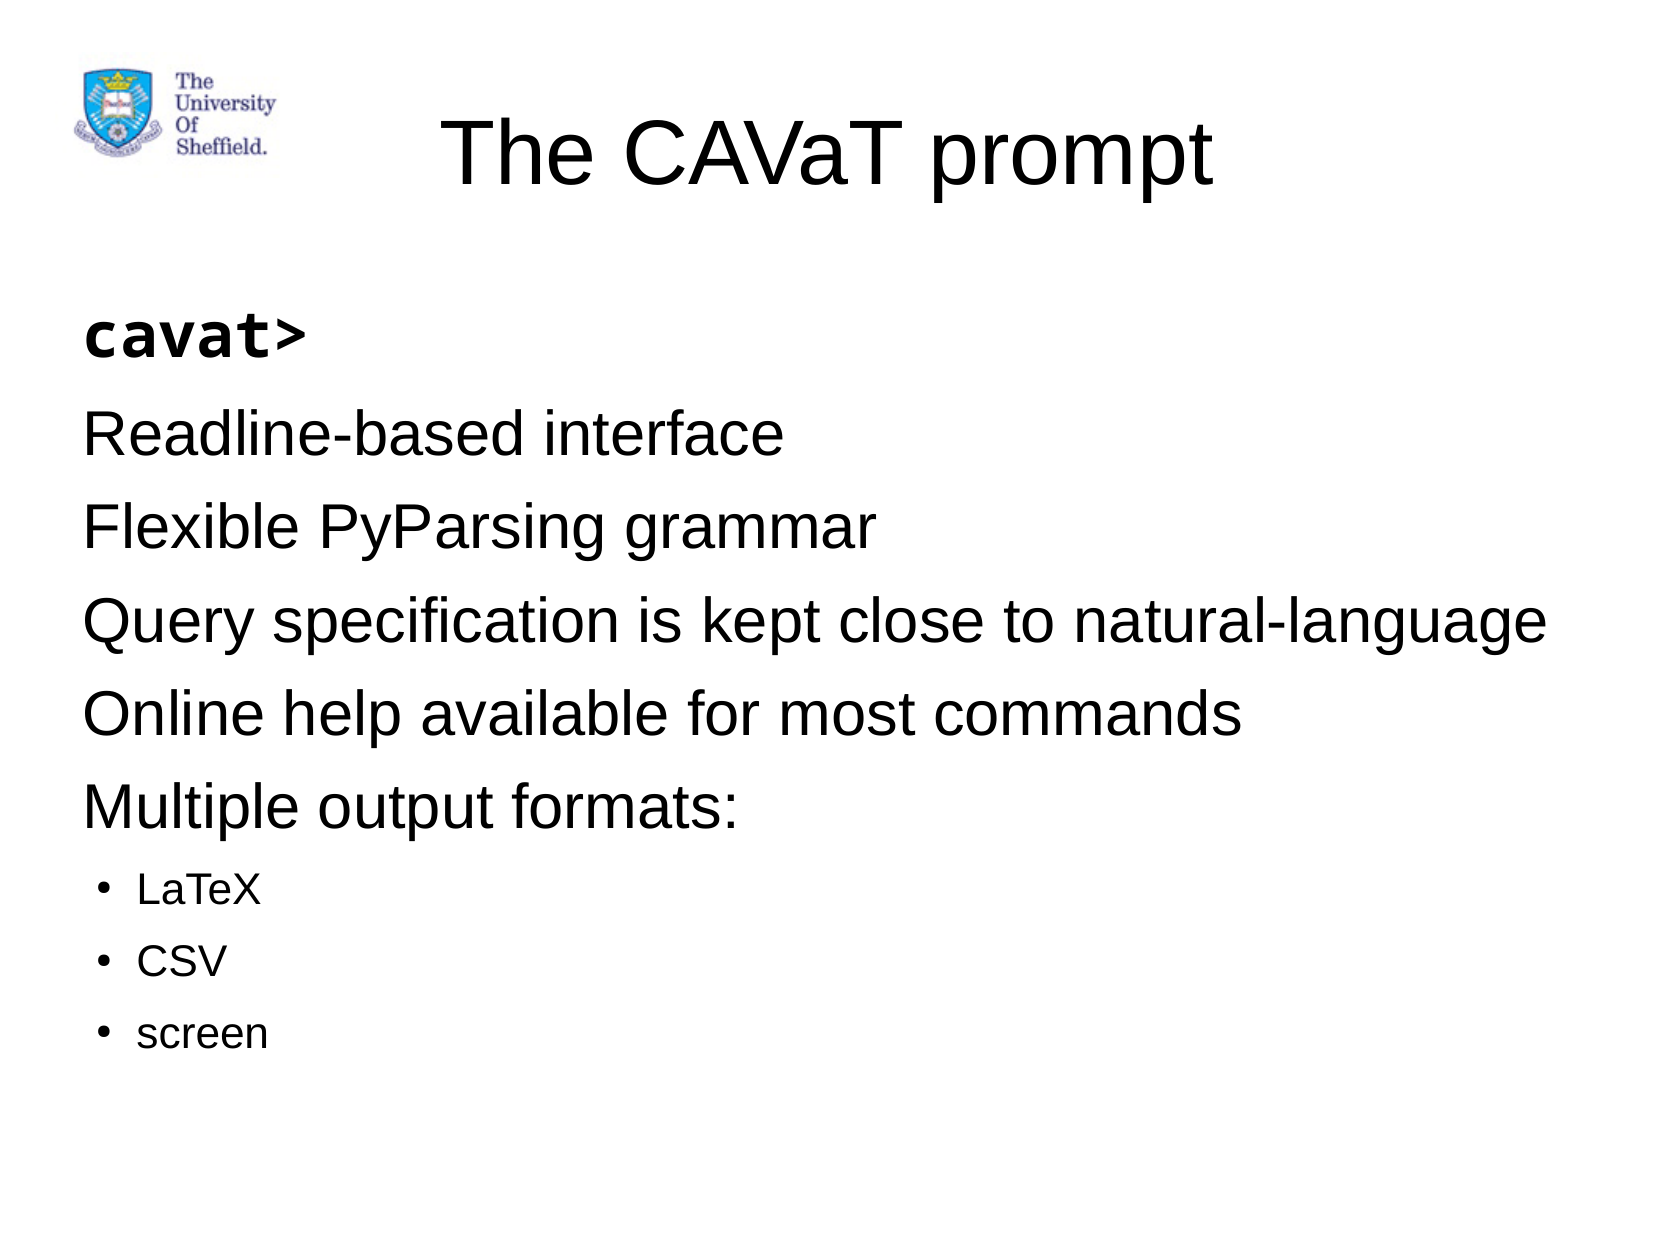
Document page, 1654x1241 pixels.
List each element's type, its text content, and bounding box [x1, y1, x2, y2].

picture [29, 52, 366, 178]
title The CAVaT prompt [82, 49, 1571, 257]
list cavat> Readline-based interface Flexible PyParsing grammar Query specification is kept close to natural-language Online help available for most commands Multiple output formats: LaTeX CSV screen [82, 290, 1571, 1109]
